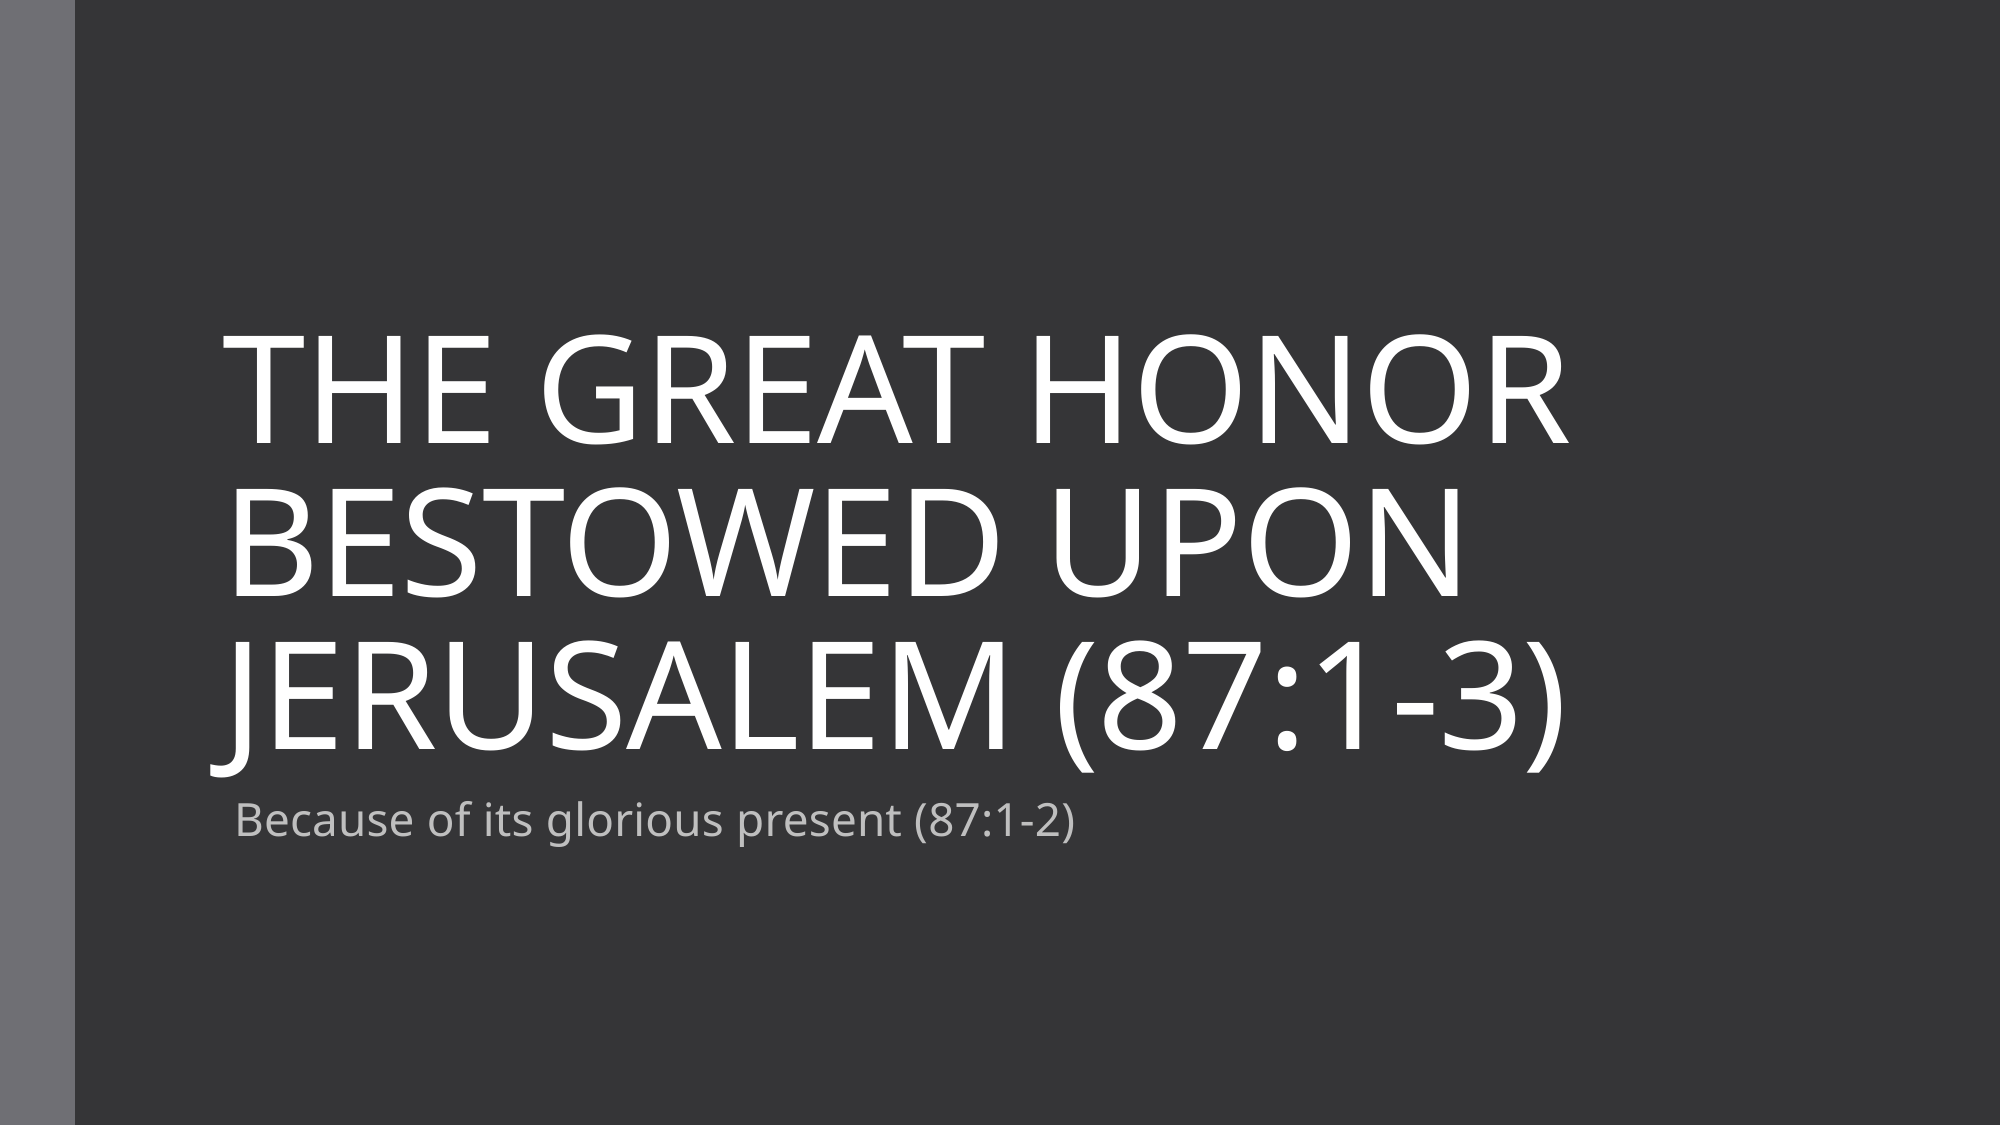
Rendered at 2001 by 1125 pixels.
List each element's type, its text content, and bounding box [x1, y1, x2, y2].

subtitle Because of its glorious present (87:1-2) [206, 787, 1752, 1066]
title THE GREAT HONOR BESTOWED UPON JERUSALEM (87:1-3) [206, 124, 1752, 787]
